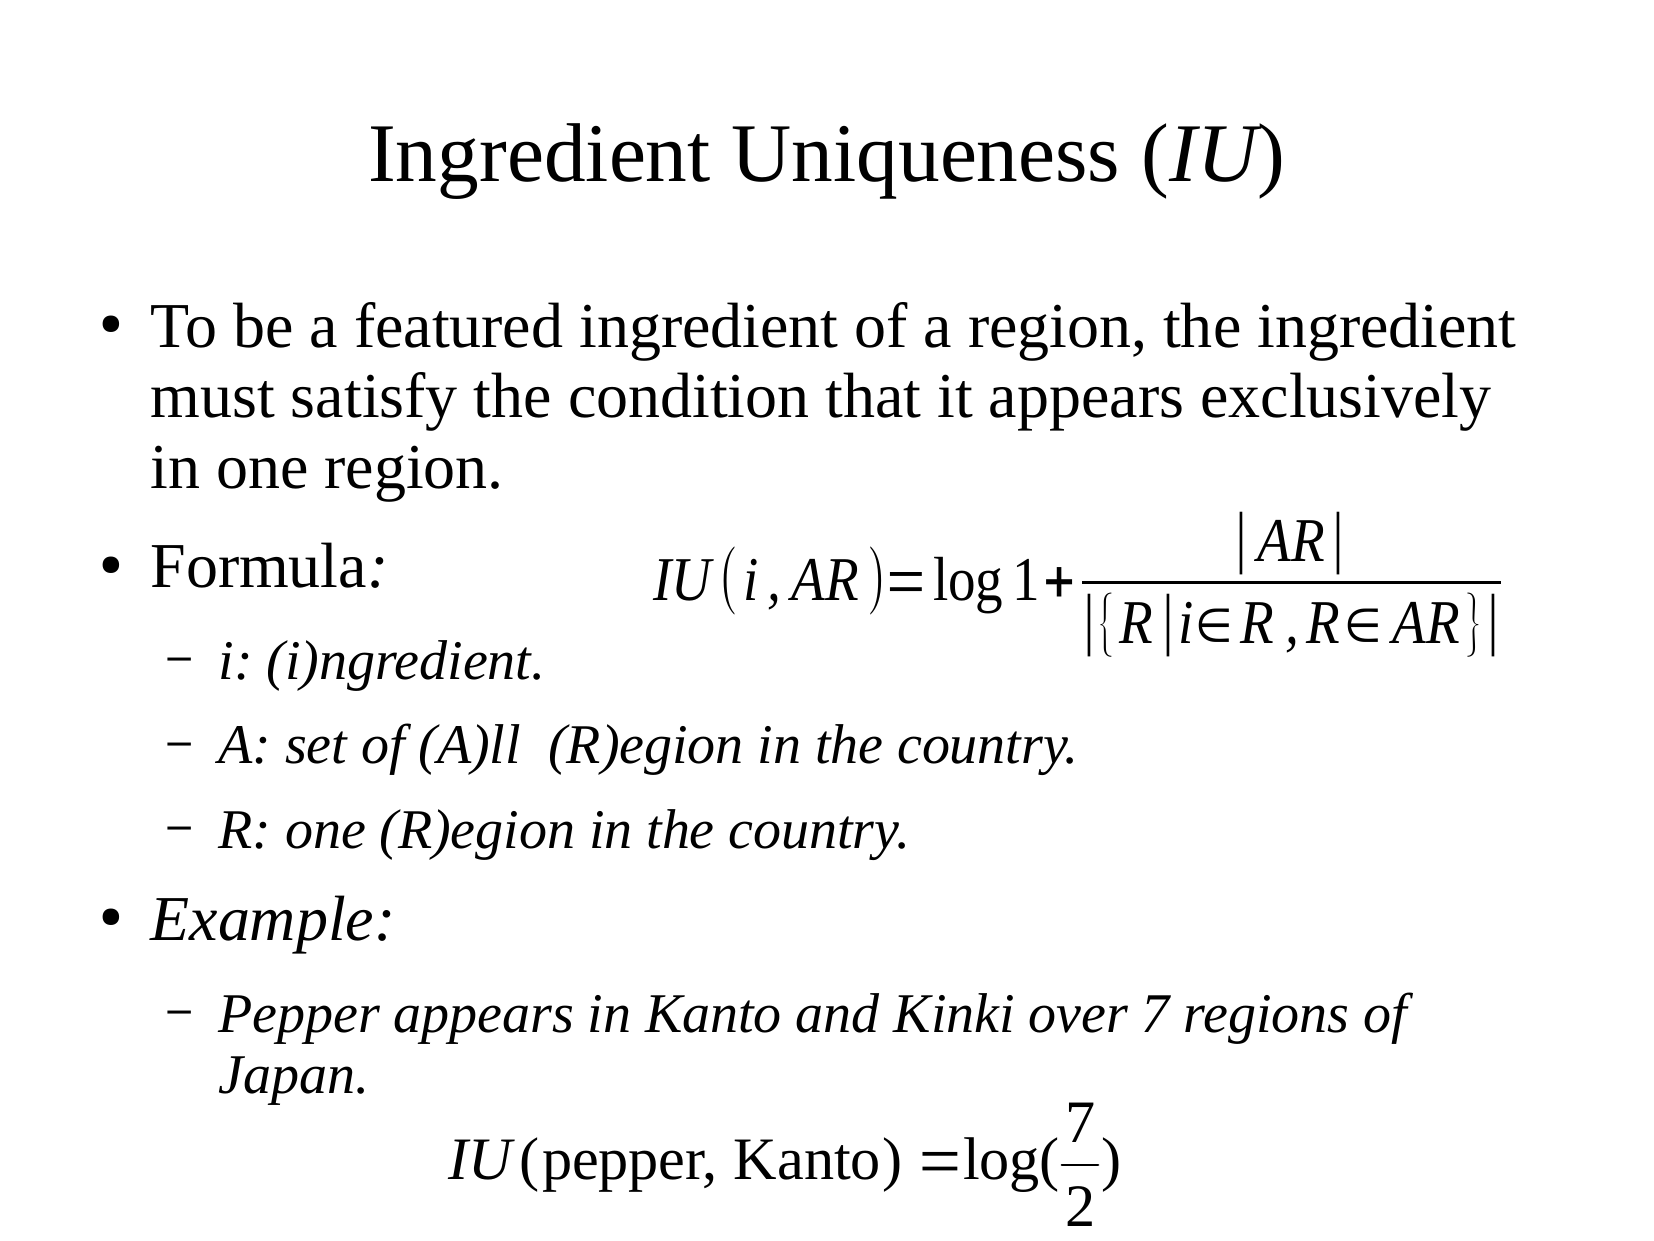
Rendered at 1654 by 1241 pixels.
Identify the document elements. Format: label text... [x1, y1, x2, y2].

chart [437, 1084, 1134, 1241]
title Ingredient Uniqueness (IU) [82, 49, 1571, 257]
list To be a featured ingredient of a region, the ingredient must satisfy the condition that it appears exclusively in one region. Formula: i: (i)ngredient. A: set of (A)ll (R)egion in the country. R: one (R)egion in the country. Example: Pepper appears in Kanto and Kinki over 7 regions of Japan. [82, 290, 1538, 1111]
chart [636, 506, 1522, 661]
